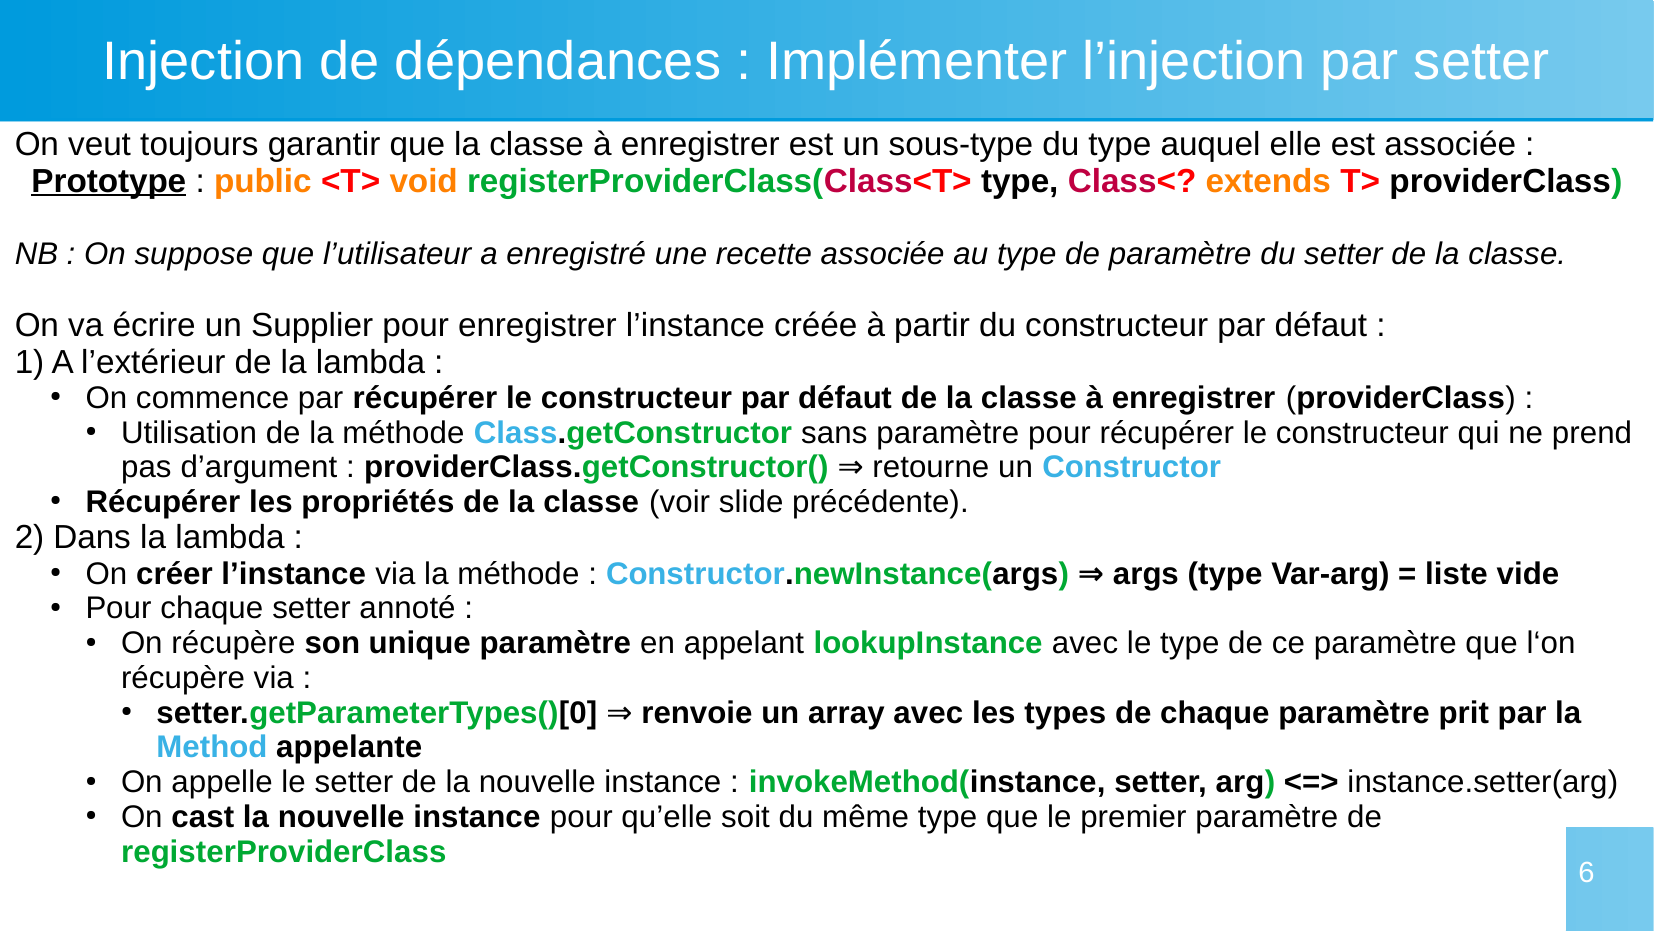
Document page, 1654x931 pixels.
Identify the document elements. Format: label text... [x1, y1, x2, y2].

title Injection de dépendances : Implémenter l’injection par setter [0, 3, 1654, 118]
text_box On veut toujours garantir que la classe à enregistrer est un sous-type du type auquel elle est associée : Prototype : public <T> void registerProviderClass(Class<T> type, Class<? extends T> providerClass) NB : On suppose que l’utilisateur a enregistré une recette associée au type de paramètre du setter de la classe. On va écrire un Supplier pour enregistrer l’instance créée à partir du constructeur par défaut : 1) A l’extérieur de la lambda : On commence par récupérer le constructeur par défaut de la classe à enregistrer (providerClass) : Utilisation de la méthode Class.getConstructor sans paramètre pour récupérer le constructeur qui ne prend pas d’argument : providerClass.getConstructor() ⇒ retourne un Constructor Récupérer les propriétés de la classe (voir slide précédente). 2) Dans la lambda : On créer l’instance via la méthode : Constructor.newInstance(args) ⇒ args (type Var-arg) = liste vide Pour chaque setter annoté : On récupère son unique paramètre en appelant lookupInstance avec le type de ce paramètre que l‘on récupère via : setter.getParameterTypes()[0] ⇒ renvoie un array avec les types de chaque paramètre prit par la Method appelante On appelle le setter de la nouvelle instance : invokeMethod(instance, setter, arg) <=> instance.setter(arg) On cast la nouvelle instance pour qu’elle soit du même type que le premier paramètre de registerProviderClass [0, 118, 1654, 931]
